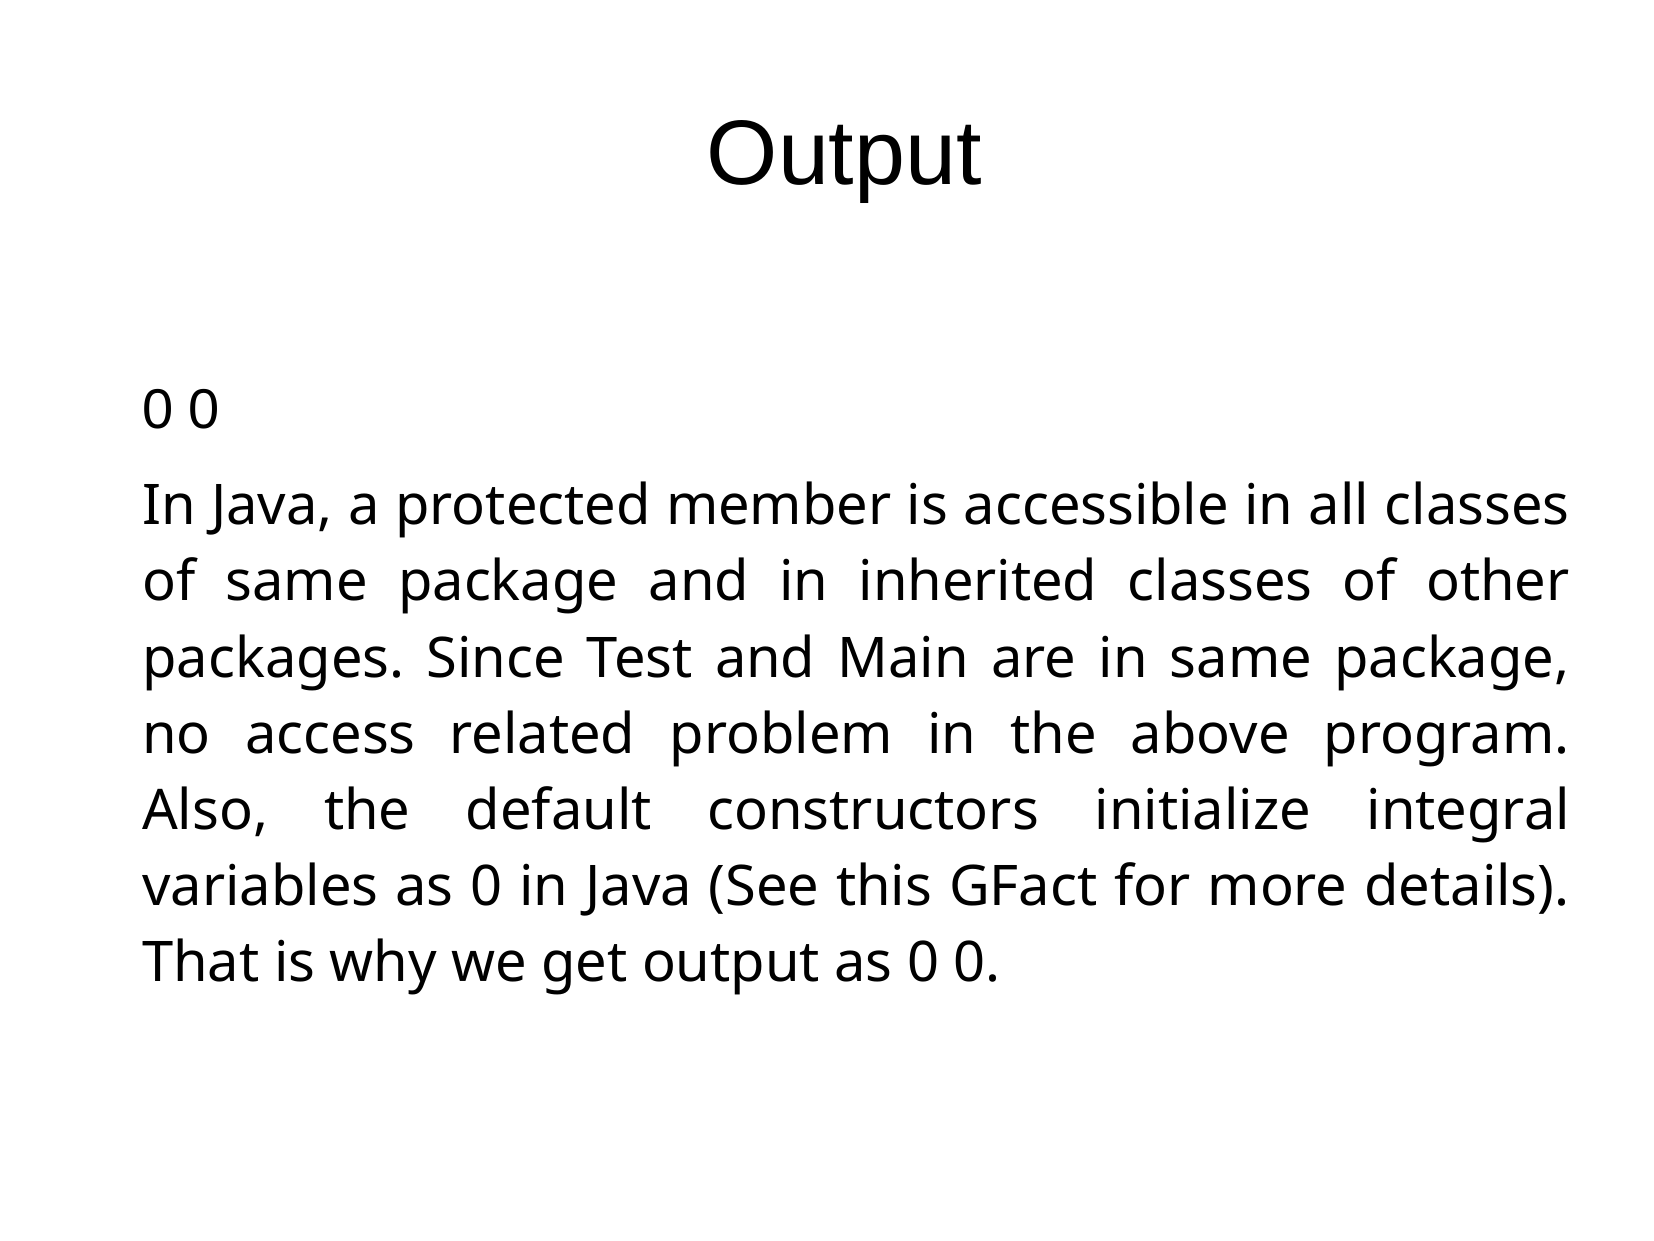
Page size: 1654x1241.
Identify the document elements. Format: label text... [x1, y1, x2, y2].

title Output [82, 49, 1571, 257]
list 0 0 In Java, a protected member is accessible in all classes of same package and in inherited classes of other packages. Since Test and Main are in same package, no access related problem in the above program. Also, the default constructors initialize integral variables as 0 in Java (See this GFact for more details). That is why we get output as 0 0. [82, 290, 1571, 1010]
